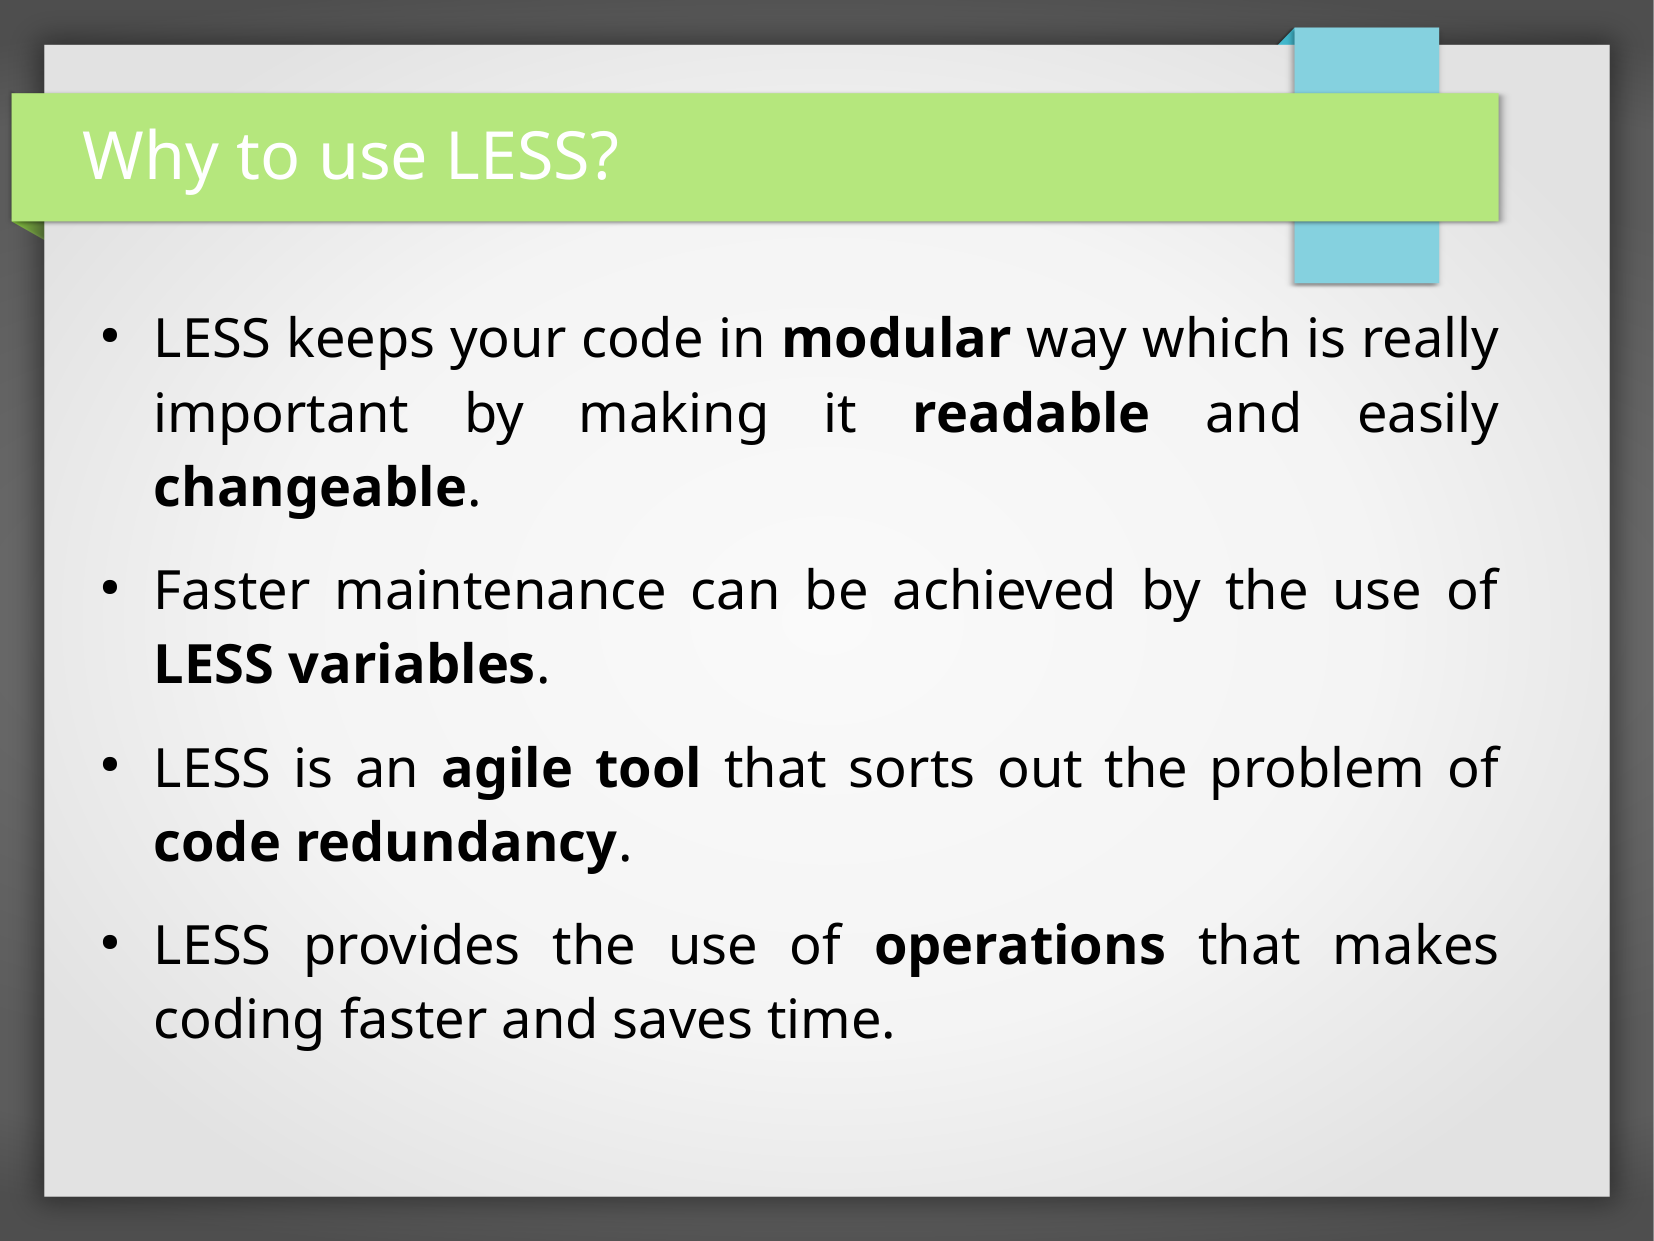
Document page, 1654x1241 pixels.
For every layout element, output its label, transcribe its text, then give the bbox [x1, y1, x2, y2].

title Why to use LESS? [82, 94, 1264, 213]
picture [0, 0, 1654, 1241]
list LESS keeps your code in modular way which is really important by making it readable and easily changeable. Faster maintenance can be achieved by the use of LESS variables. LESS is an agile tool that sorts out the problem of code redundancy. LESS provides the use of operations that makes coding faster and saves time. [82, 300, 1501, 1096]
